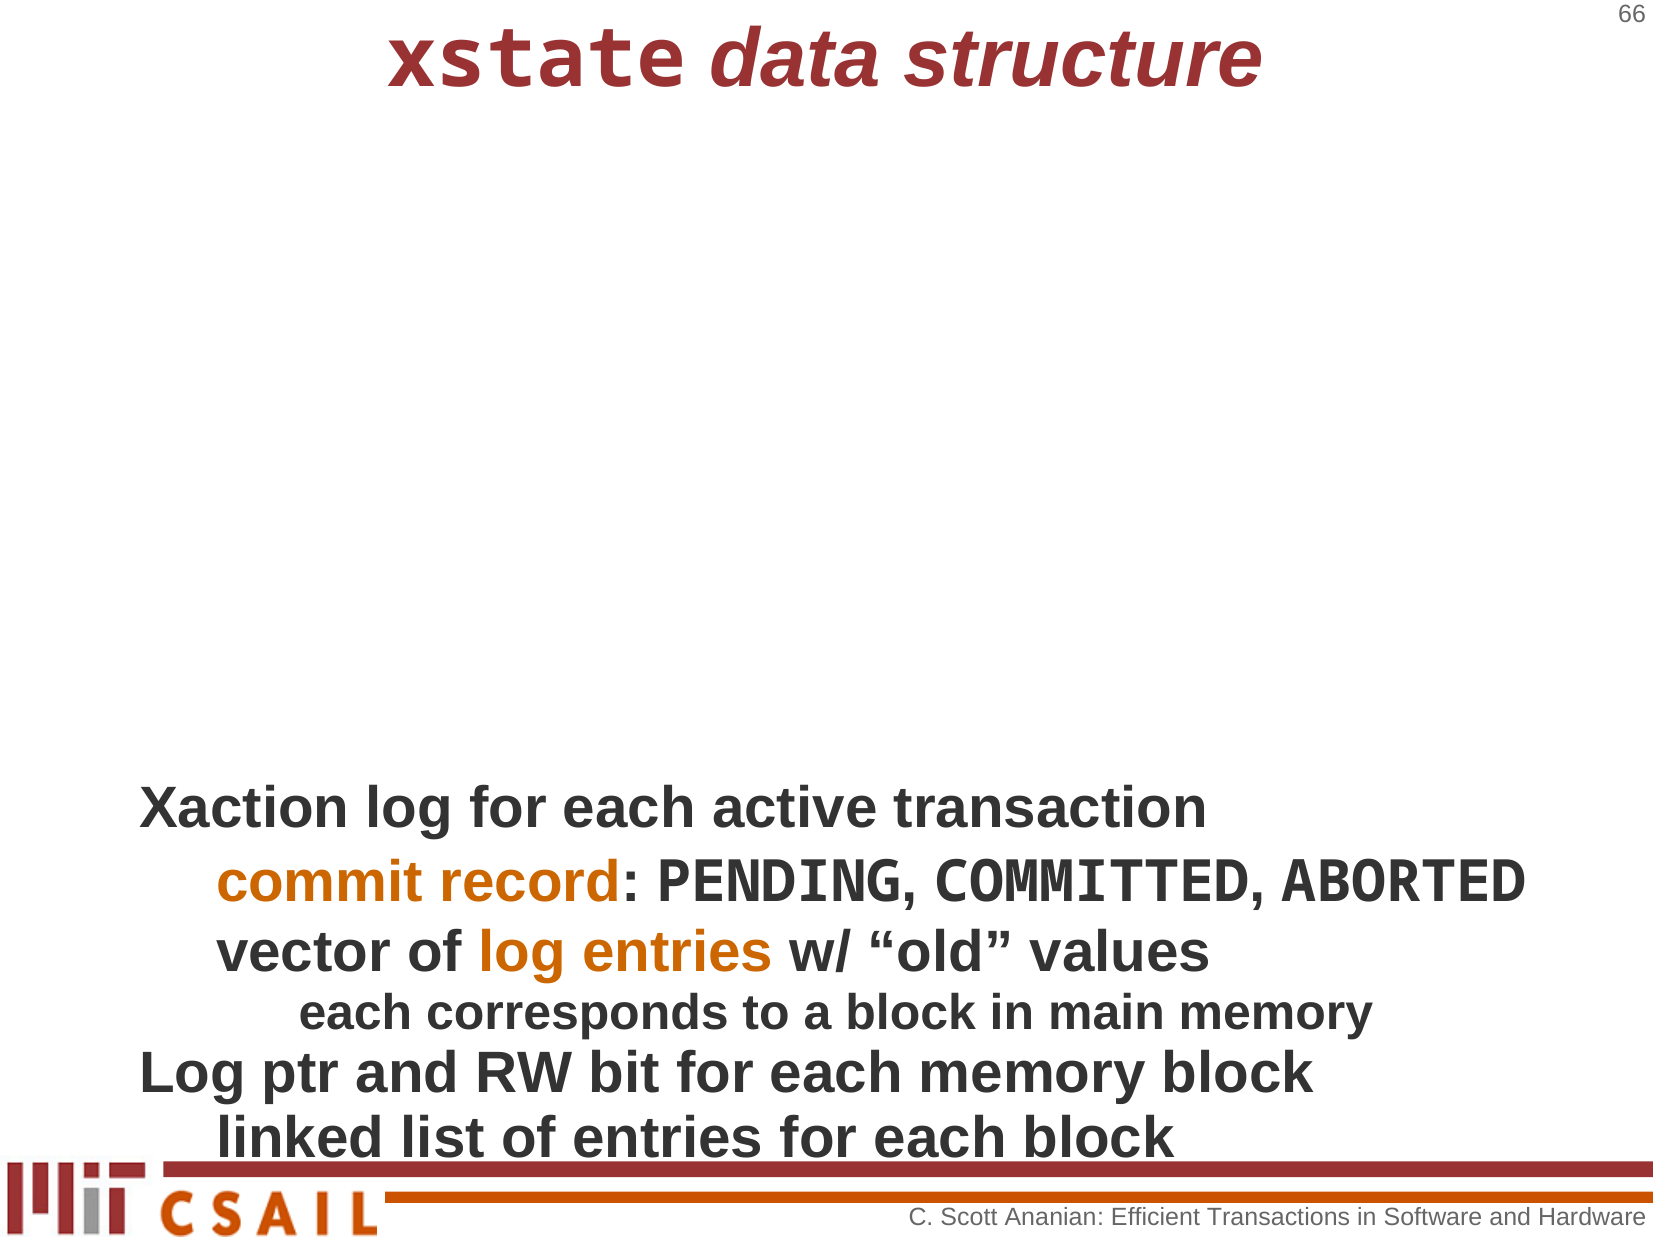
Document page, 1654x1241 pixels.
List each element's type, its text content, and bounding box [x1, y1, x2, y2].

title xstate data structure [51, 0, 1600, 109]
picture [283, 108, 1503, 904]
picture [0, 1155, 377, 1237]
list Xaction log for each active transaction commit record: PENDING, COMMITTED, ABORTED vector of log entries w/ “old” values each corresponds to a block in main memory Log ptr and RW bit for each memory block linked list of entries for each block [121, 774, 1590, 1189]
